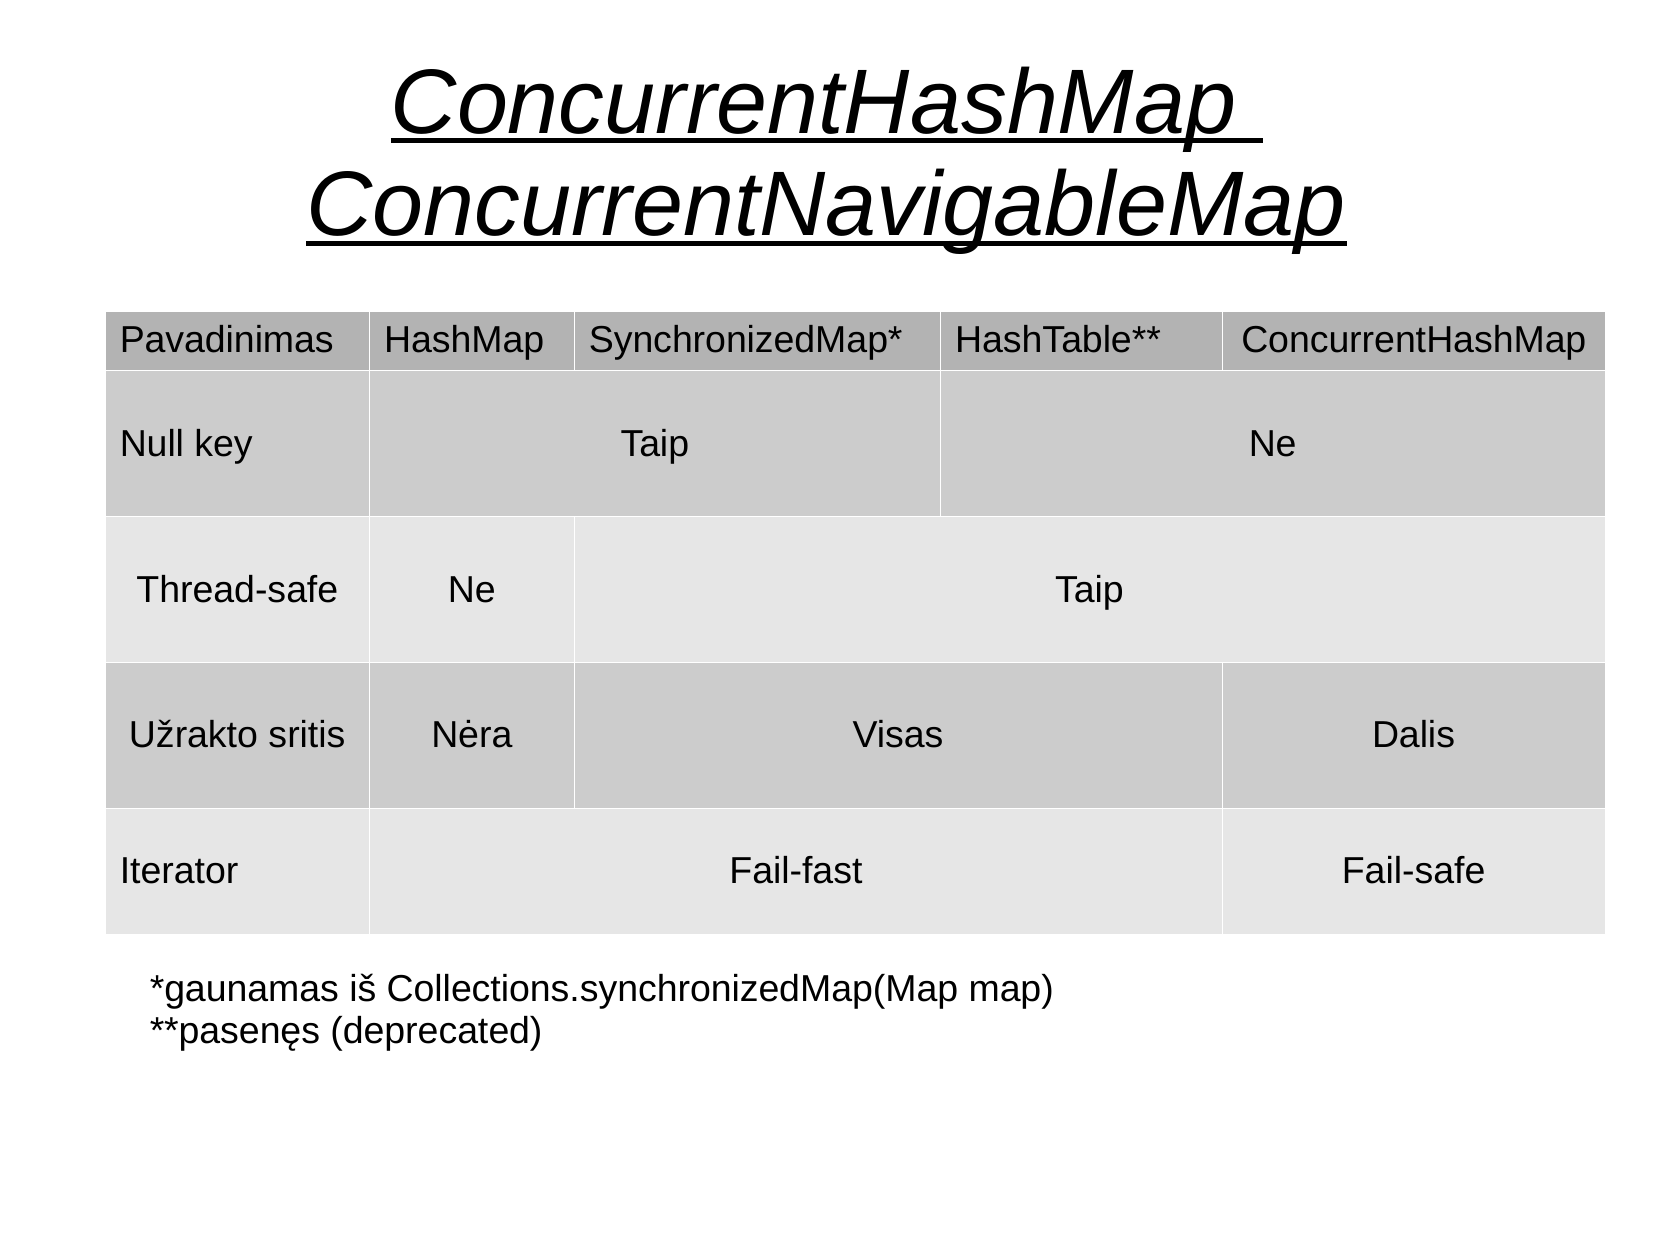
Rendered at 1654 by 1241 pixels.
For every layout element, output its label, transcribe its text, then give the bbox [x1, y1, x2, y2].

table_header SynchronizedMap* [575, 312, 940, 370]
table_cell Null key [106, 371, 369, 516]
table_cell Thread-safe [106, 517, 369, 662]
table_header HashTable** [941, 312, 1222, 370]
table_cell Užrakto sritis [106, 663, 369, 808]
text_box *gaunamas iš Collections.synchronizedMap(Map map) **pasenęs (deprecated) [135, 960, 1306, 1059]
table_header HashMap [370, 312, 574, 370]
table_cell Fail-safe [1223, 809, 1605, 934]
title ConcurrentHashMap ConcurrentNavigableMap [82, 49, 1571, 257]
table_cell Taip [575, 517, 1605, 662]
table_cell Taip [370, 371, 940, 516]
table_cell Dalis [1223, 663, 1605, 808]
table_header ConcurrentHashMap [1223, 312, 1605, 370]
table_cell Visas [575, 663, 1222, 808]
table_cell Iterator [106, 809, 369, 934]
table_header Pavadinimas [106, 312, 369, 370]
table_cell Ne [941, 371, 1605, 516]
table_cell Fail-fast [370, 809, 1222, 934]
table_cell Ne [370, 517, 574, 662]
table_cell Nėra [370, 663, 574, 808]
